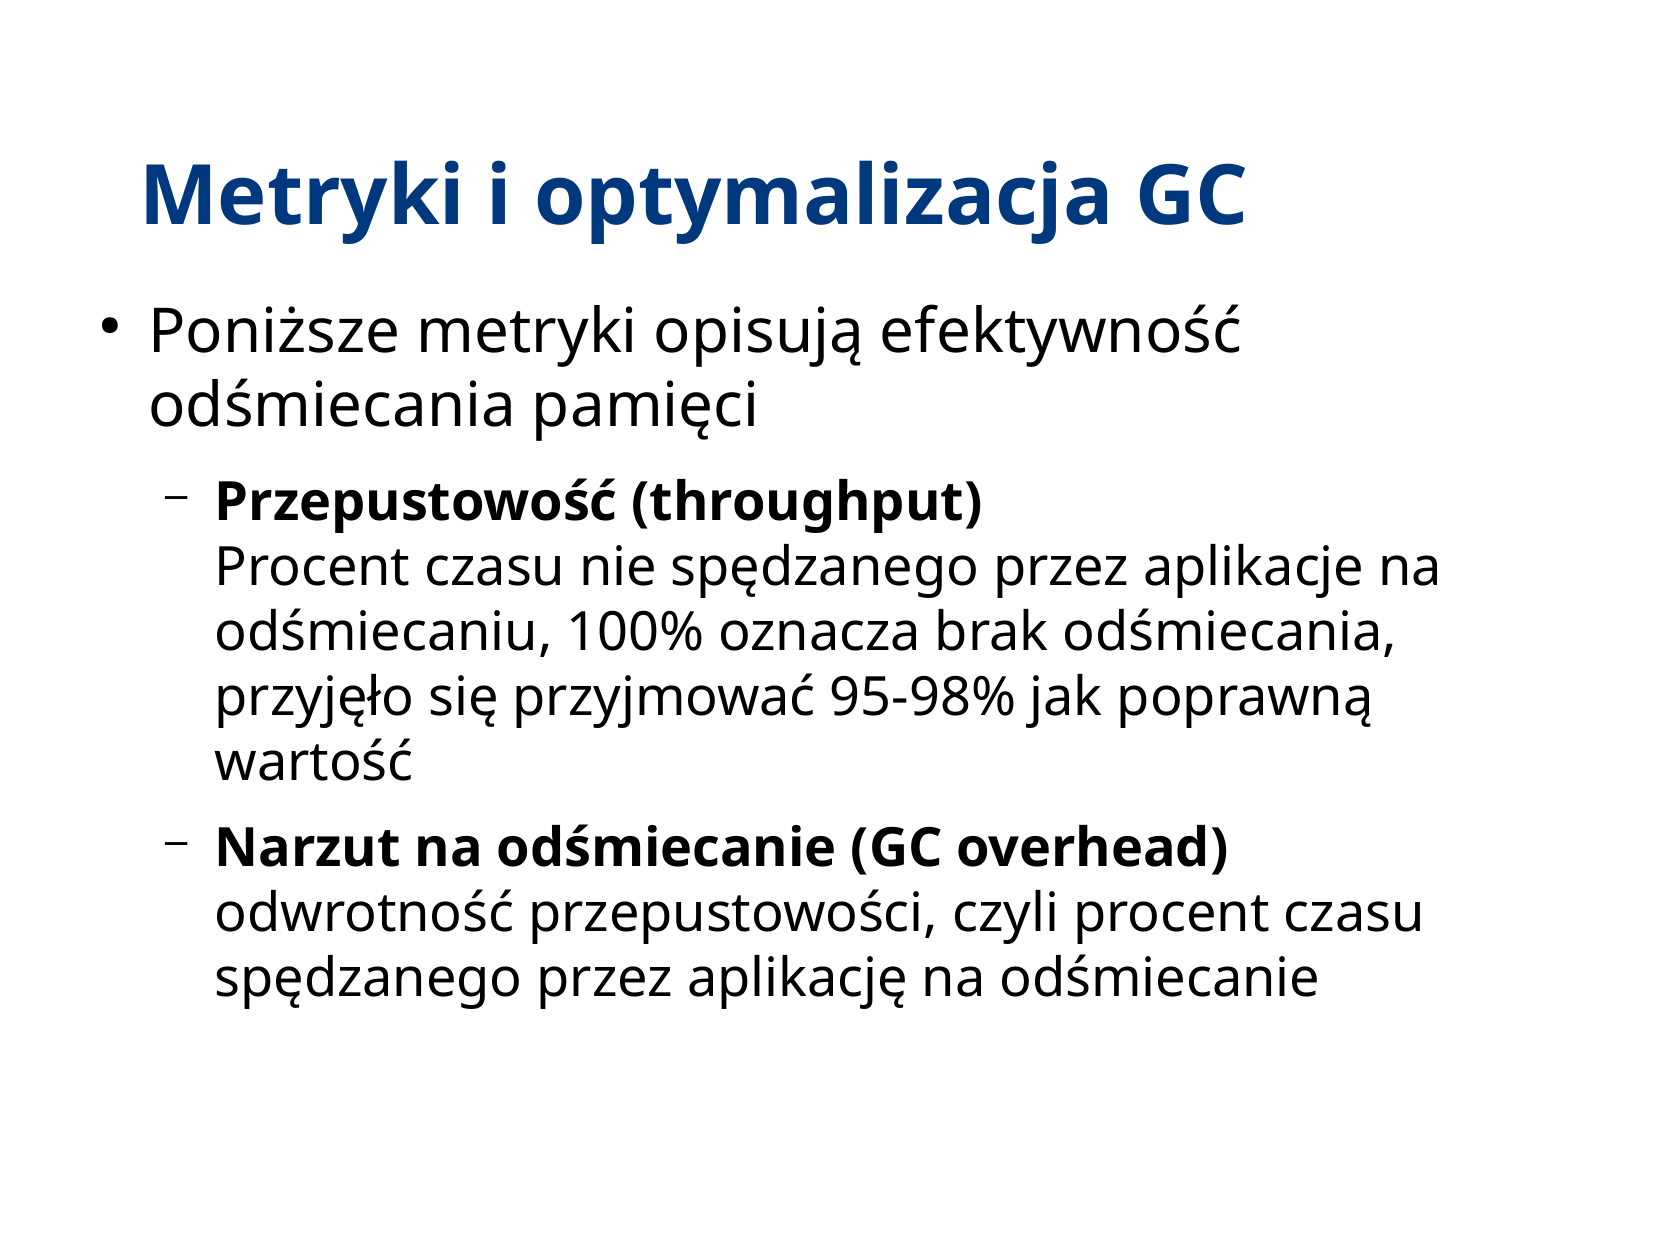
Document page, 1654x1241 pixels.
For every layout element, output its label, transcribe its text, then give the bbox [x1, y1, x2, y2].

title Metryki i optymalizacja GC [82, 49, 1571, 257]
list Poniższe metryki opisują efektywność odśmiecania pamięci Przepustowość (throughput) Procent czasu nie spędzanego przez aplikacje na odśmiecaniu, 100% oznacza brak odśmiecania, przyjęło się przyjmować 95-98% jak poprawną wartość Narzut na odśmiecanie (GC overhead) odwrotność przepustowości, czyli procent czasu spędzanego przez aplikację na odśmiecanie [82, 290, 1571, 1010]
